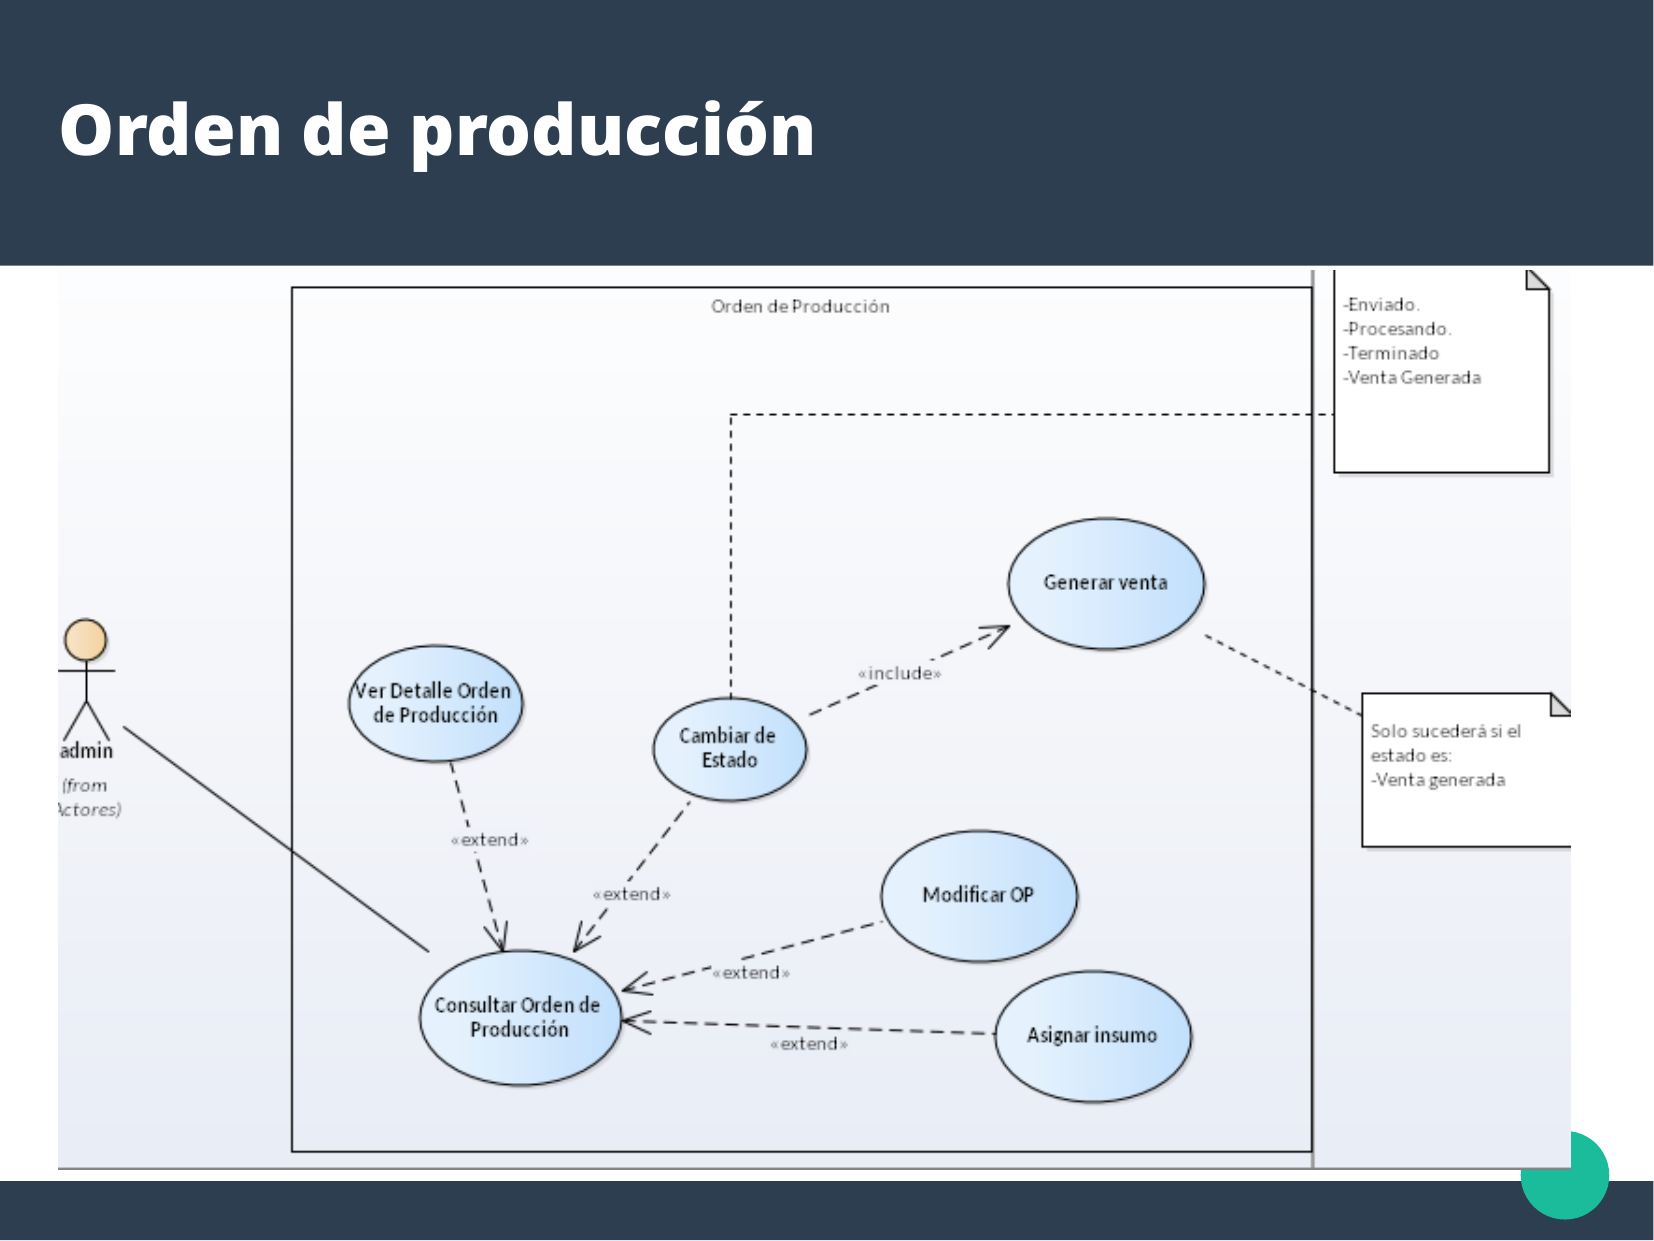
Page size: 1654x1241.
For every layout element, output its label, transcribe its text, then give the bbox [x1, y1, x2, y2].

picture [58, 270, 1571, 1170]
title Orden de producción [59, 49, 1595, 207]
